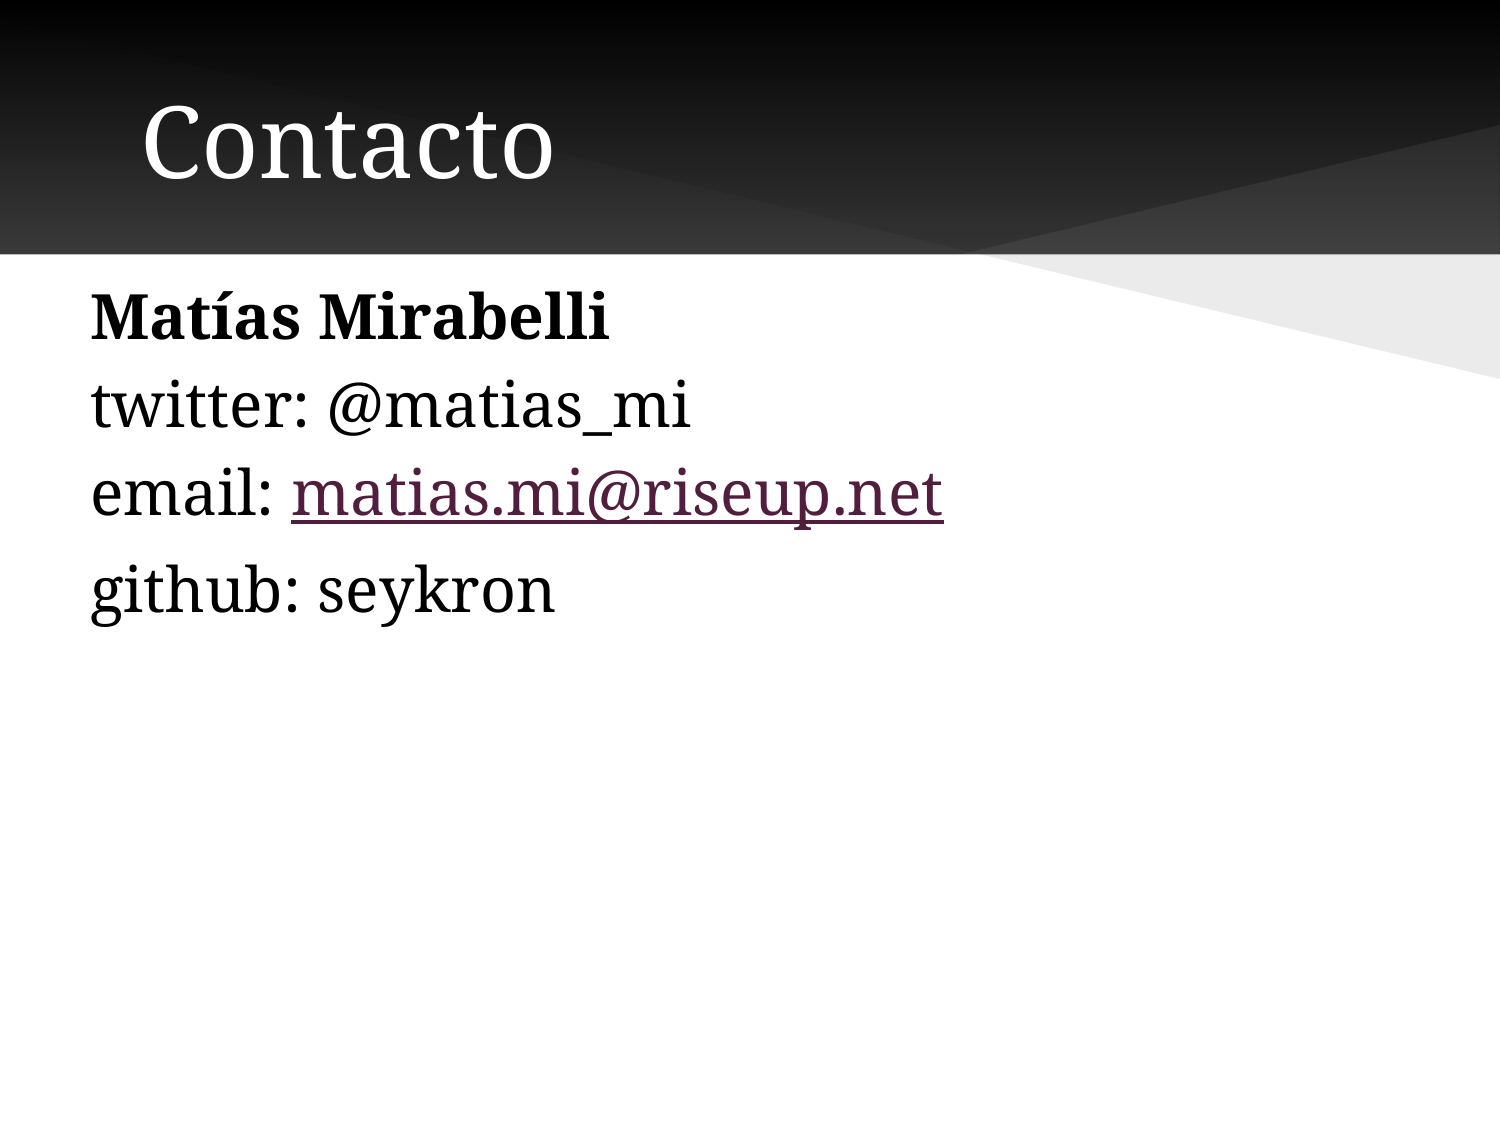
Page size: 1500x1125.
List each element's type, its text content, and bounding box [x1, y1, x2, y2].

list Matías Mirabelli twitter: @matias_mi email: matias.mi@riseup.net github: seykron [75, 262, 1425, 1078]
title Contacto [75, 45, 1425, 233]
